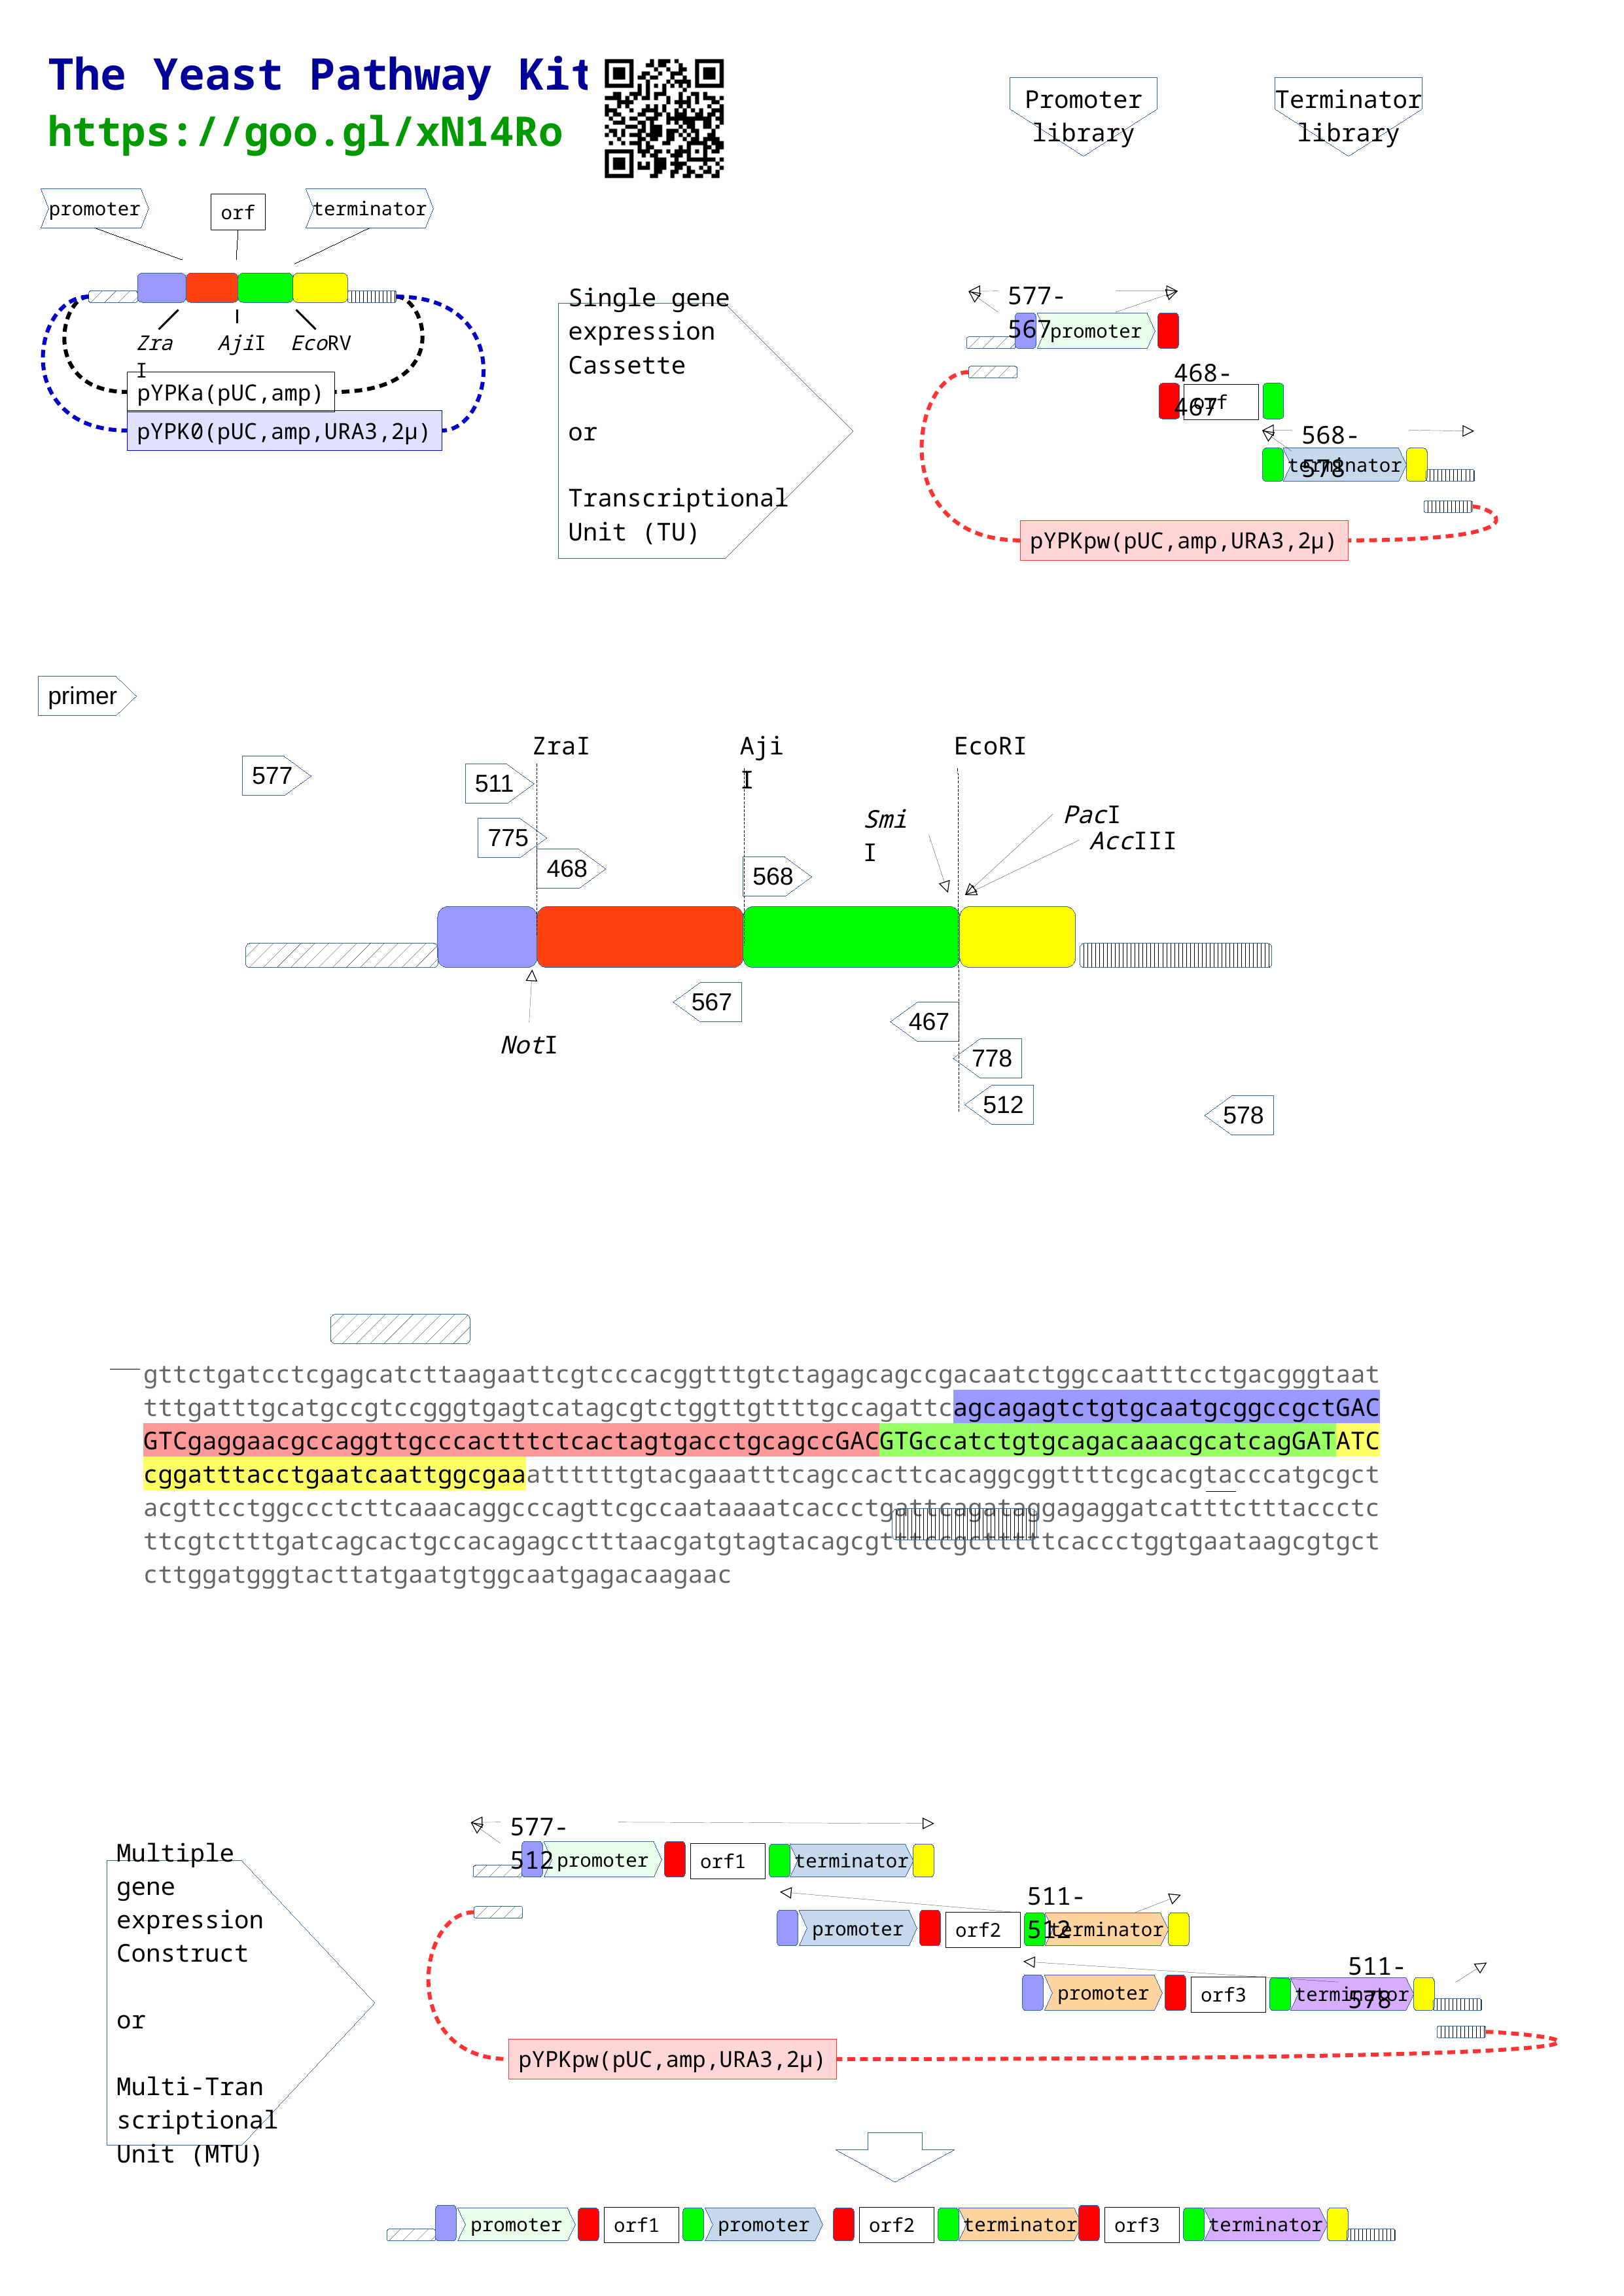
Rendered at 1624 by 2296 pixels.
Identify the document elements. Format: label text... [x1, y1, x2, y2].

text_box [1157, 313, 1179, 349]
text_box AjiI [730, 724, 804, 758]
text_box promoter [457, 2208, 576, 2241]
text_box orf [1184, 385, 1259, 418]
text_box promoter [799, 1910, 917, 1946]
text_box [1424, 501, 1473, 513]
text_box promoter [705, 2208, 823, 2241]
text_box [777, 1910, 798, 1946]
text_box [1080, 943, 1272, 968]
text_box Single gene expression Cassette or Transcriptional Unit (TU) [558, 303, 853, 559]
text_box [1078, 2205, 1100, 2241]
text_box pYPKpw(pUC,amp,URA3,2µ) [508, 2039, 811, 2074]
text_box [1413, 1979, 1482, 2011]
text_box 778 [953, 1038, 1022, 1078]
text_box 512 [964, 1085, 1034, 1125]
text_box promoter [1037, 313, 1156, 349]
text_box terminator [790, 1844, 913, 1877]
text_box orf3 [1191, 1977, 1266, 2011]
text_box ZraI [126, 323, 192, 357]
text_box promoter [544, 1841, 662, 1877]
text_box [1263, 383, 1284, 419]
text_box 577-567 [998, 274, 1116, 308]
text_box [1406, 448, 1475, 482]
text_box [330, 1314, 470, 1344]
text_box [938, 2208, 959, 2241]
text_box 568-578 [1292, 413, 1410, 448]
text_box orf2 [945, 1912, 1021, 1946]
text_box orf2 [859, 2207, 934, 2241]
text_box SmiI [853, 796, 929, 831]
text_box [1168, 1913, 1190, 1946]
text_box [966, 313, 1036, 349]
text_box pYPKpw(pUC,amp,URA3,2µ) [1020, 520, 1322, 556]
text_box [387, 2205, 457, 2241]
text_box [664, 1841, 686, 1877]
text_box Multiple gene expression Construct or Multi-Tran scriptional Unit (MTU) [107, 1860, 375, 2146]
text_box [1183, 2208, 1205, 2241]
text_box 775 [478, 818, 547, 858]
text_box [473, 1841, 543, 1877]
text_box terminator [1045, 1913, 1169, 1946]
text_box [88, 273, 397, 303]
text_box primer [38, 676, 137, 716]
picture [588, 42, 741, 196]
text_box terminator [306, 188, 434, 228]
text_box [474, 1906, 523, 1918]
text_box AjiI [207, 323, 277, 355]
text_box [1262, 448, 1284, 482]
text_box [913, 1844, 934, 1877]
text_box 467 [890, 1002, 959, 1042]
text_box promoter [41, 188, 149, 228]
text_box [1024, 1913, 1046, 1946]
text_box terminator [1290, 1977, 1414, 2011]
text_box [892, 1508, 1037, 1540]
text_box 511-578 [1338, 1943, 1456, 1979]
text_box orf3 [1104, 2207, 1180, 2241]
text_box promoter [1044, 1975, 1163, 2011]
text_box NotI [489, 1022, 569, 1062]
text_box [1015, 329, 1017, 336]
text_box 568 [743, 857, 812, 896]
text_box 511-512 [1017, 1874, 1135, 1909]
text_box orf [211, 194, 262, 228]
text_box PacI [1053, 792, 1132, 832]
text_box 577-512 [500, 1805, 618, 1839]
text_box pYPKa(pUC,amp) [127, 372, 319, 407]
text_box gttctgatcctcgagcatcttaagaattcgtcccacggtttgtctagagcagccgacaatctggccaatttcctgacgggtaattttgatttgcatgccgtccgggtgagtcatagcgtctggttgttttgccagattcagcagagtctgtgcaatgcggccgctGACGTCgaggaacgccaggttgcccactttctcactagtgacctgcagccGACGTGccatctgtgcagacaaacgcatcagGATATCcggatttacctgaatcaattggcgaaattttttgtacgaaatttcagccacttcacaggcggttttcgcacgtacccatgcgctacgttcctggccctcttcaaacaggcccagttcgccaataaaatcaccctgattcagataggagaggatcatttctttaccctcttcgtctttgatcagcactgccacagagcctttaacgatgtagtacagcgtttccgctttttcaccctggtgaataagcgtgctcttggatgggtacttatgaatgtggcaatgagacaagaac [133, 1351, 1403, 1509]
text_box terminator [959, 2208, 1078, 2241]
text_box 511 [465, 764, 535, 804]
text_box [1165, 1975, 1186, 2011]
text_box [968, 366, 1017, 378]
text_box 578 [1205, 1095, 1274, 1135]
text_box terminator [1204, 2208, 1328, 2241]
text_box [1159, 383, 1180, 419]
text_box [919, 1910, 941, 1946]
text_box [1437, 2026, 1486, 2038]
text_box [1022, 1975, 1044, 2011]
text_box [1269, 1978, 1291, 2011]
text_box ZraI [522, 724, 618, 758]
text_box The Yeast Pathway Kit https://goo.gl/xN14Ro [38, 38, 618, 147]
text_box EcoRV [280, 323, 372, 365]
text_box [1327, 2208, 1396, 2241]
text_box AccIII [1079, 818, 1197, 858]
text_box [682, 2208, 704, 2241]
text_box 577 [242, 756, 311, 796]
text_box [578, 2208, 599, 2241]
text_box 468 [537, 849, 606, 889]
text_box orf1 [690, 1843, 766, 1877]
text_box EcoRI [944, 724, 1050, 758]
text_box [833, 2208, 855, 2241]
text_box Promoter library [1010, 77, 1157, 156]
text_box orf1 [604, 2207, 679, 2241]
text_box pYPK0(pUC,amp,URA3,2µ) [127, 410, 417, 446]
text_box Terminator library [1275, 77, 1422, 156]
text_box [245, 906, 1076, 968]
text_box [769, 1844, 790, 1877]
text_box 567 [673, 982, 742, 1022]
text_box terminator [1283, 448, 1407, 482]
text_box 468-467 [1164, 351, 1281, 385]
